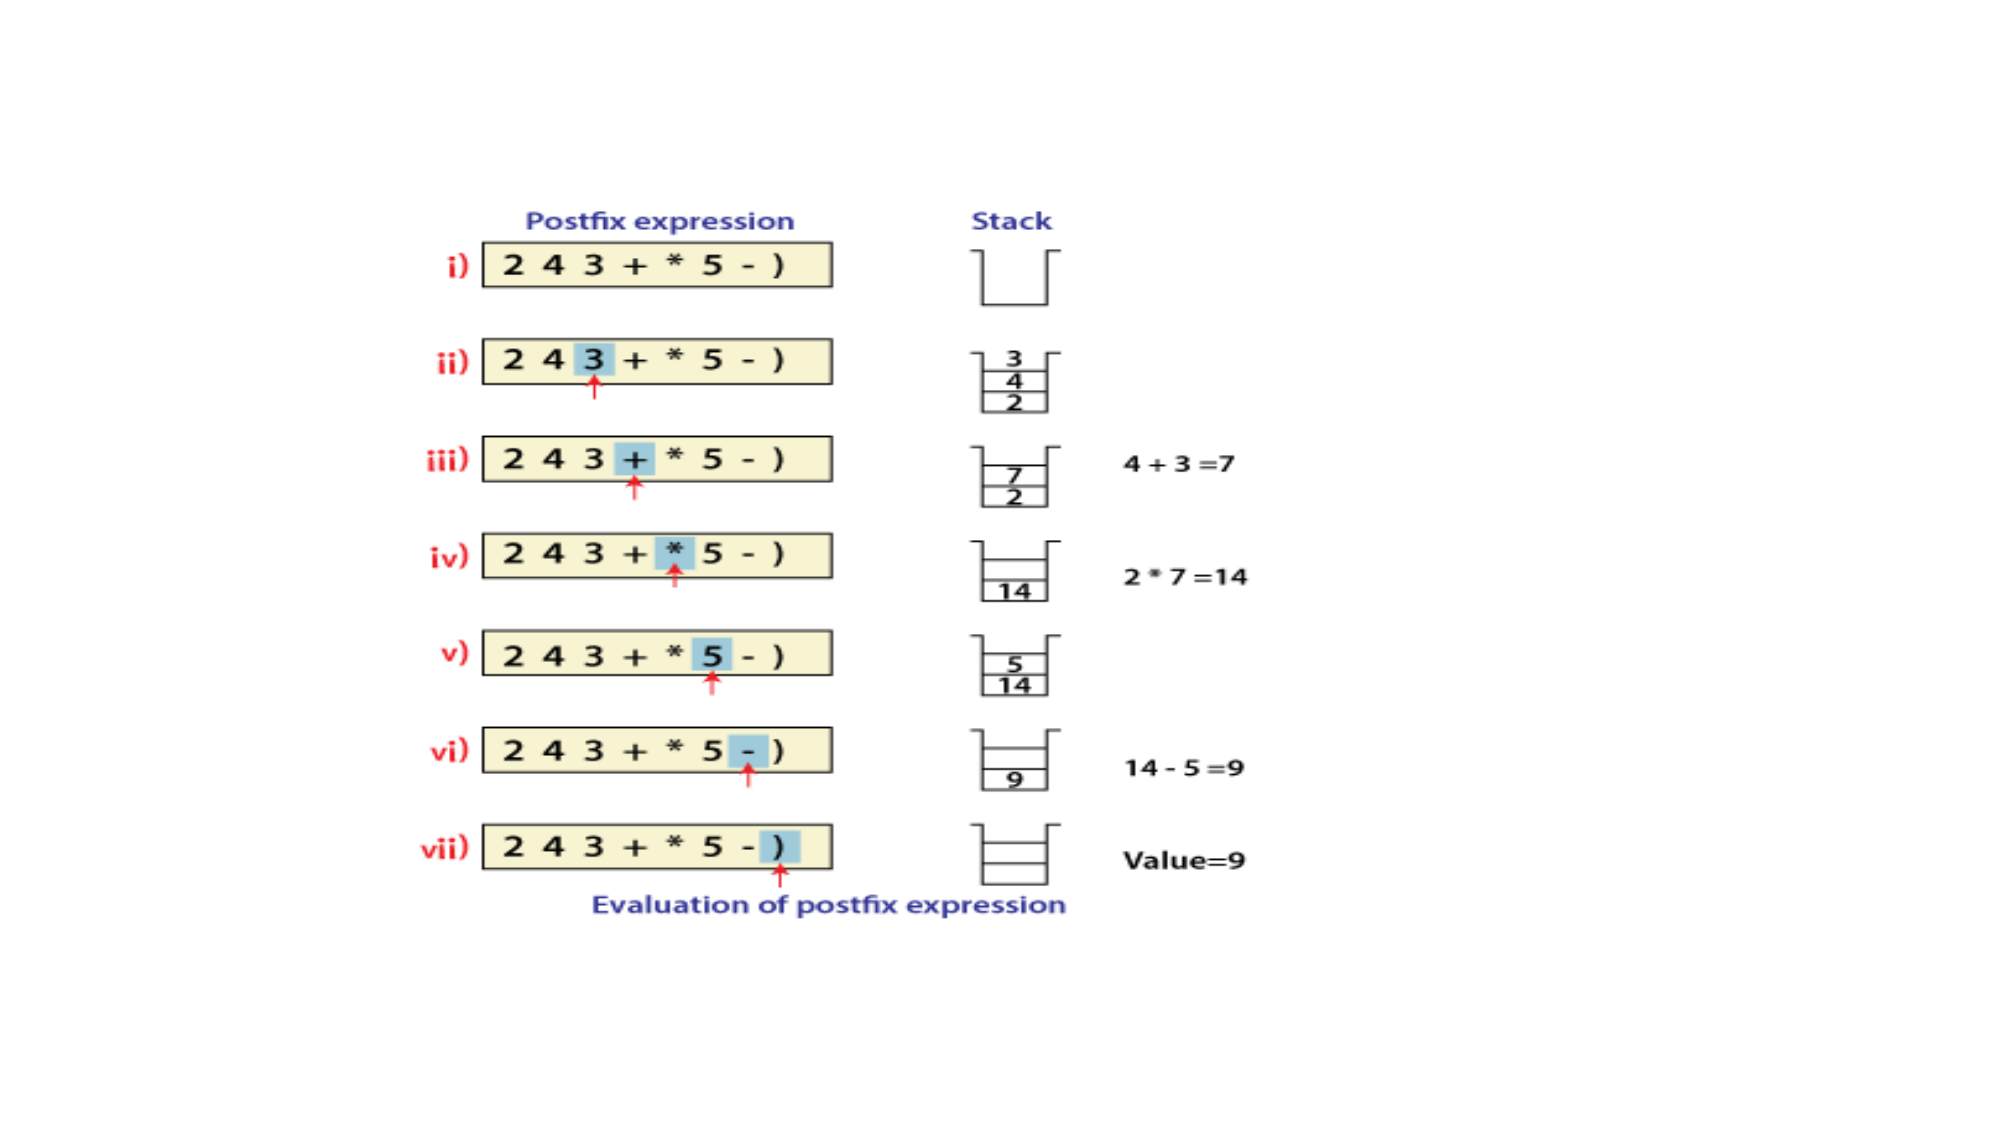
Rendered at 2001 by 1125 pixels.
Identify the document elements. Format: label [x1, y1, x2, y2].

picture [401, 201, 1272, 924]
